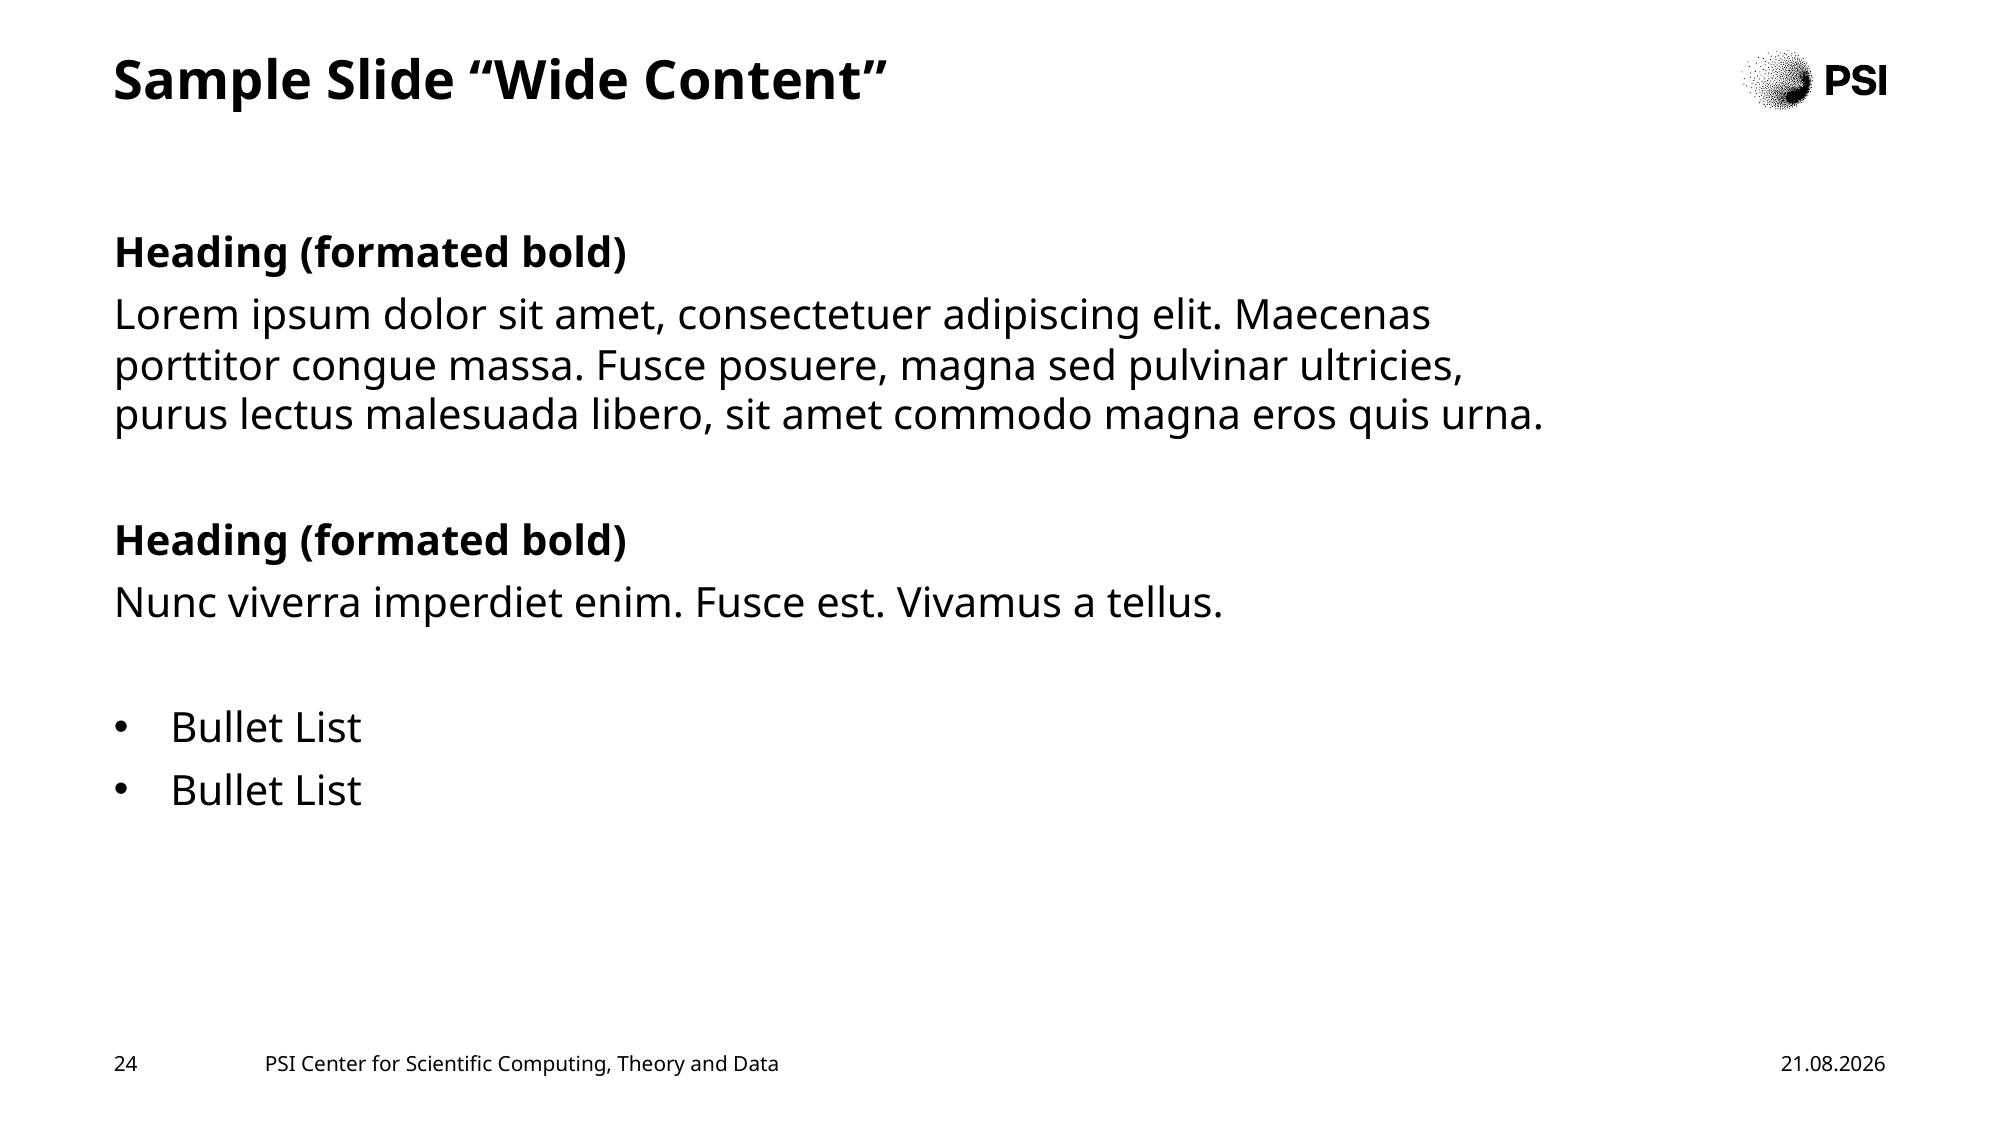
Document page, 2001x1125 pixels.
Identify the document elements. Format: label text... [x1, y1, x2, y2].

title Sample Slide “Wide Content” [114, 45, 1585, 179]
list Heading (formated bold) Lorem ipsum dolor sit amet, consectetuer adipiscing elit. Maecenas porttitor congue massa. Fusce posuere, magna sed pulvinar ultricies, purus lectus malesuada libero, sit amet commodo magna eros quis urna. Heading (formated bold) Nunc viverra imperdiet enim. Fusce est. Vivamus a tellus. Bullet List Bullet List [114, 225, 1585, 988]
